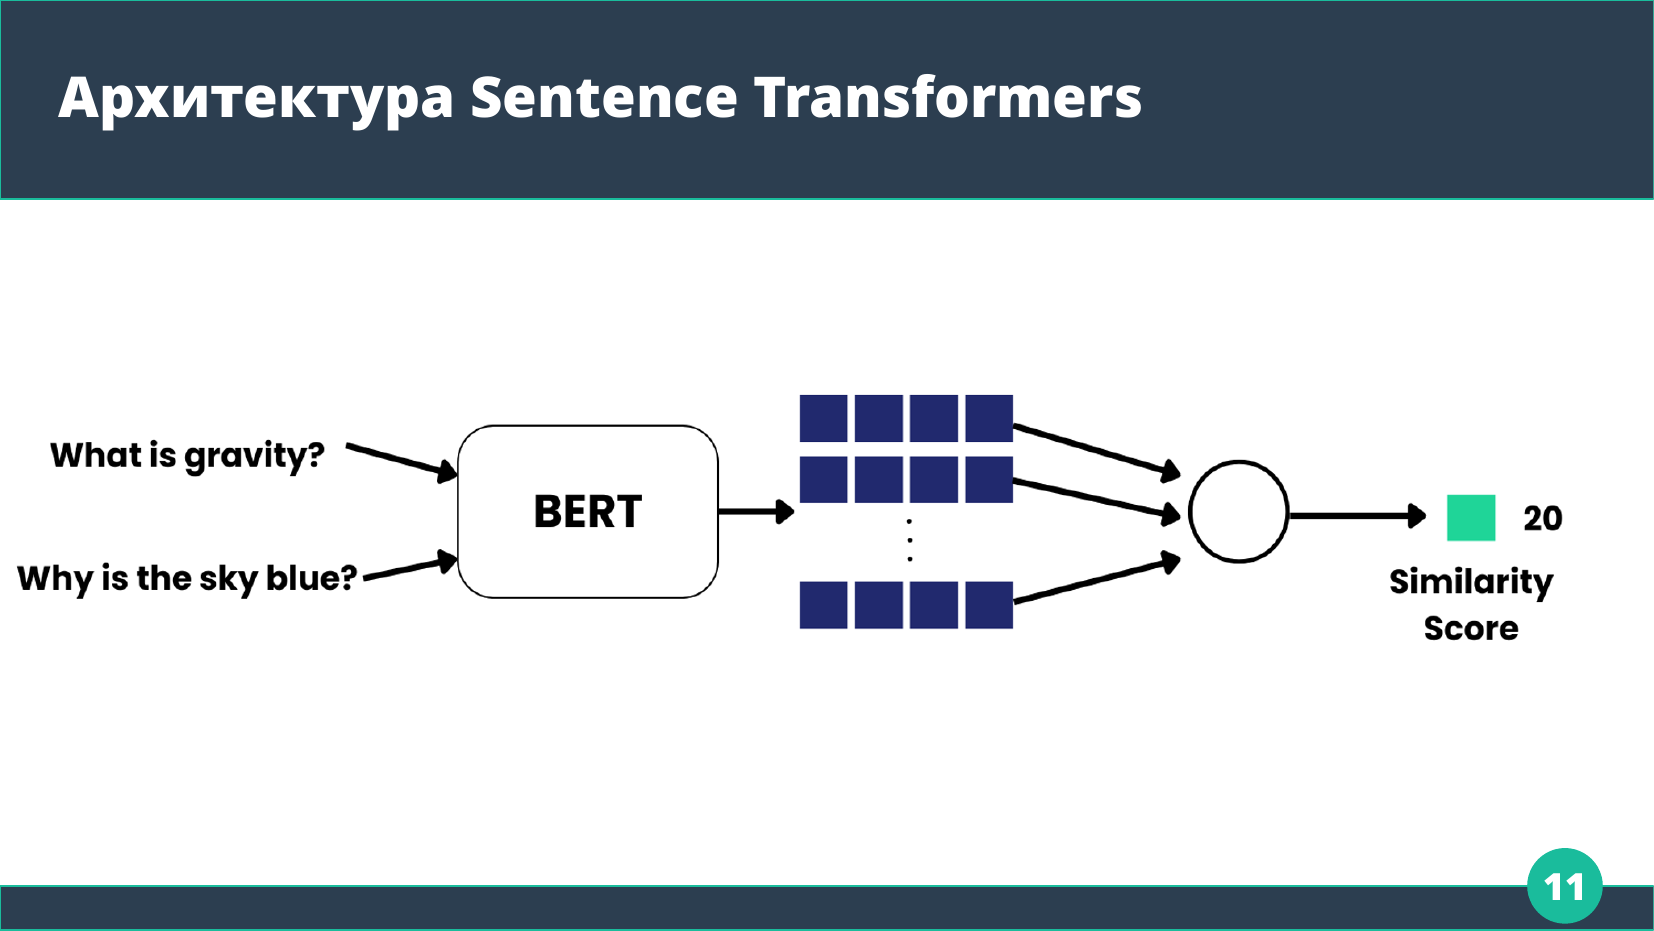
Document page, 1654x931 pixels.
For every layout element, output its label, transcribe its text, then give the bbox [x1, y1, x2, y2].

picture [0, 337, 1613, 702]
title Архитектура Sentence Transformers [59, 37, 1595, 155]
